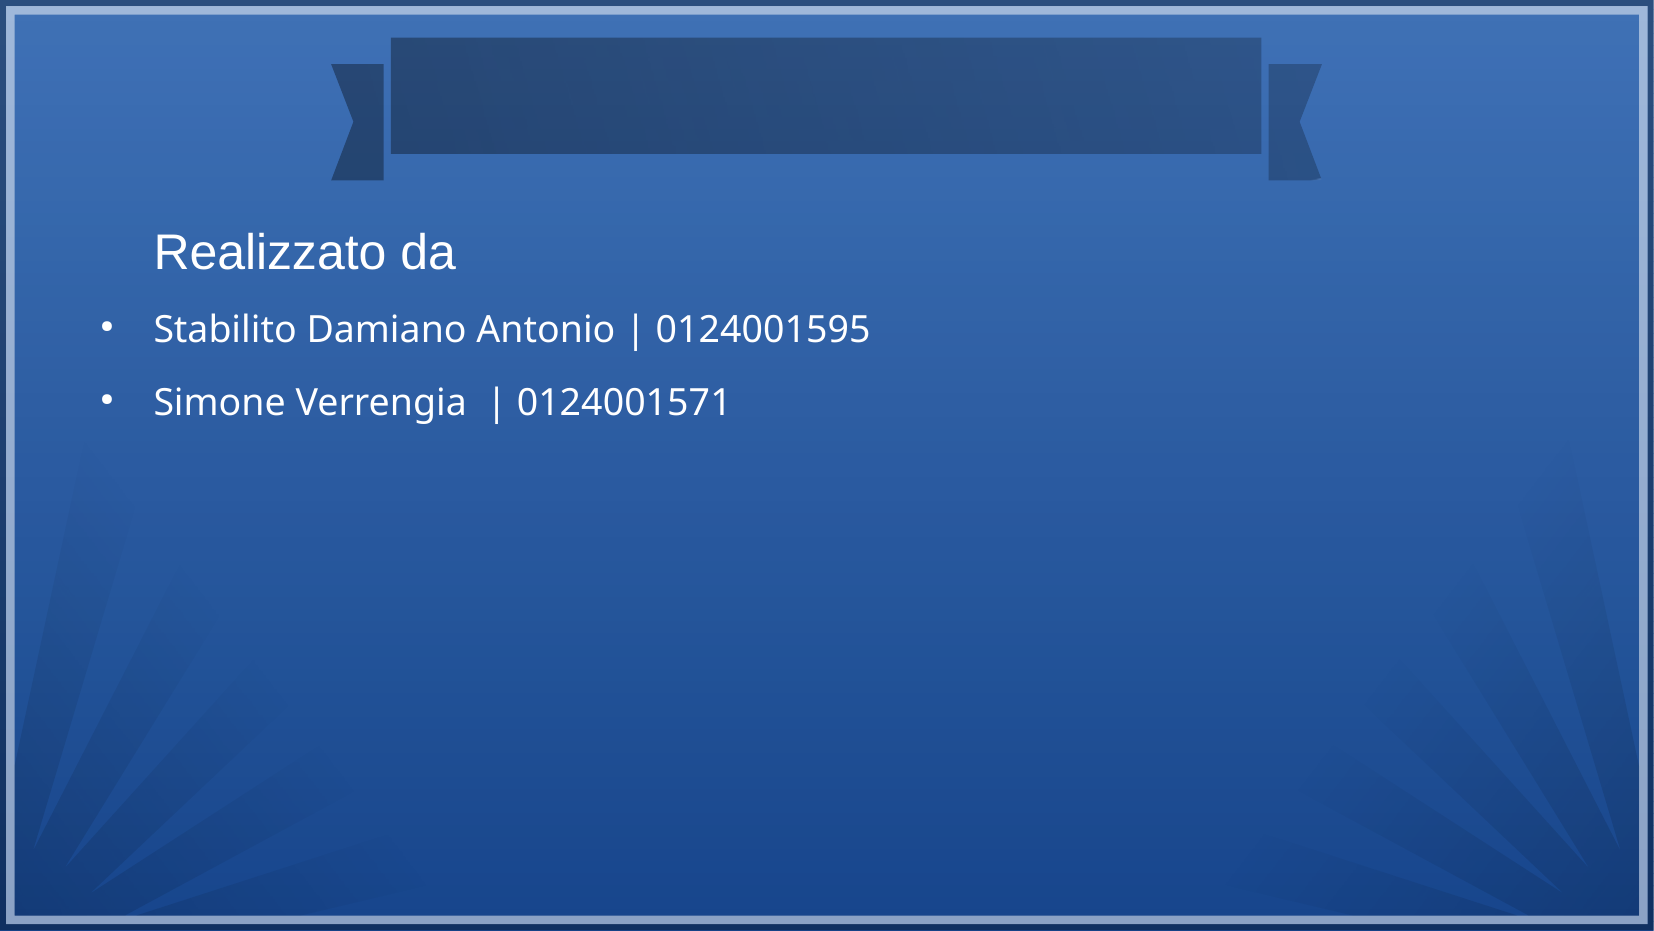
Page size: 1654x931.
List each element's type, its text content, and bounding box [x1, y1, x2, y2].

list Realizzato da Stabilito Damiano Antonio | 0124001595 Simone Verrengia | 0124001571 [82, 224, 1571, 848]
